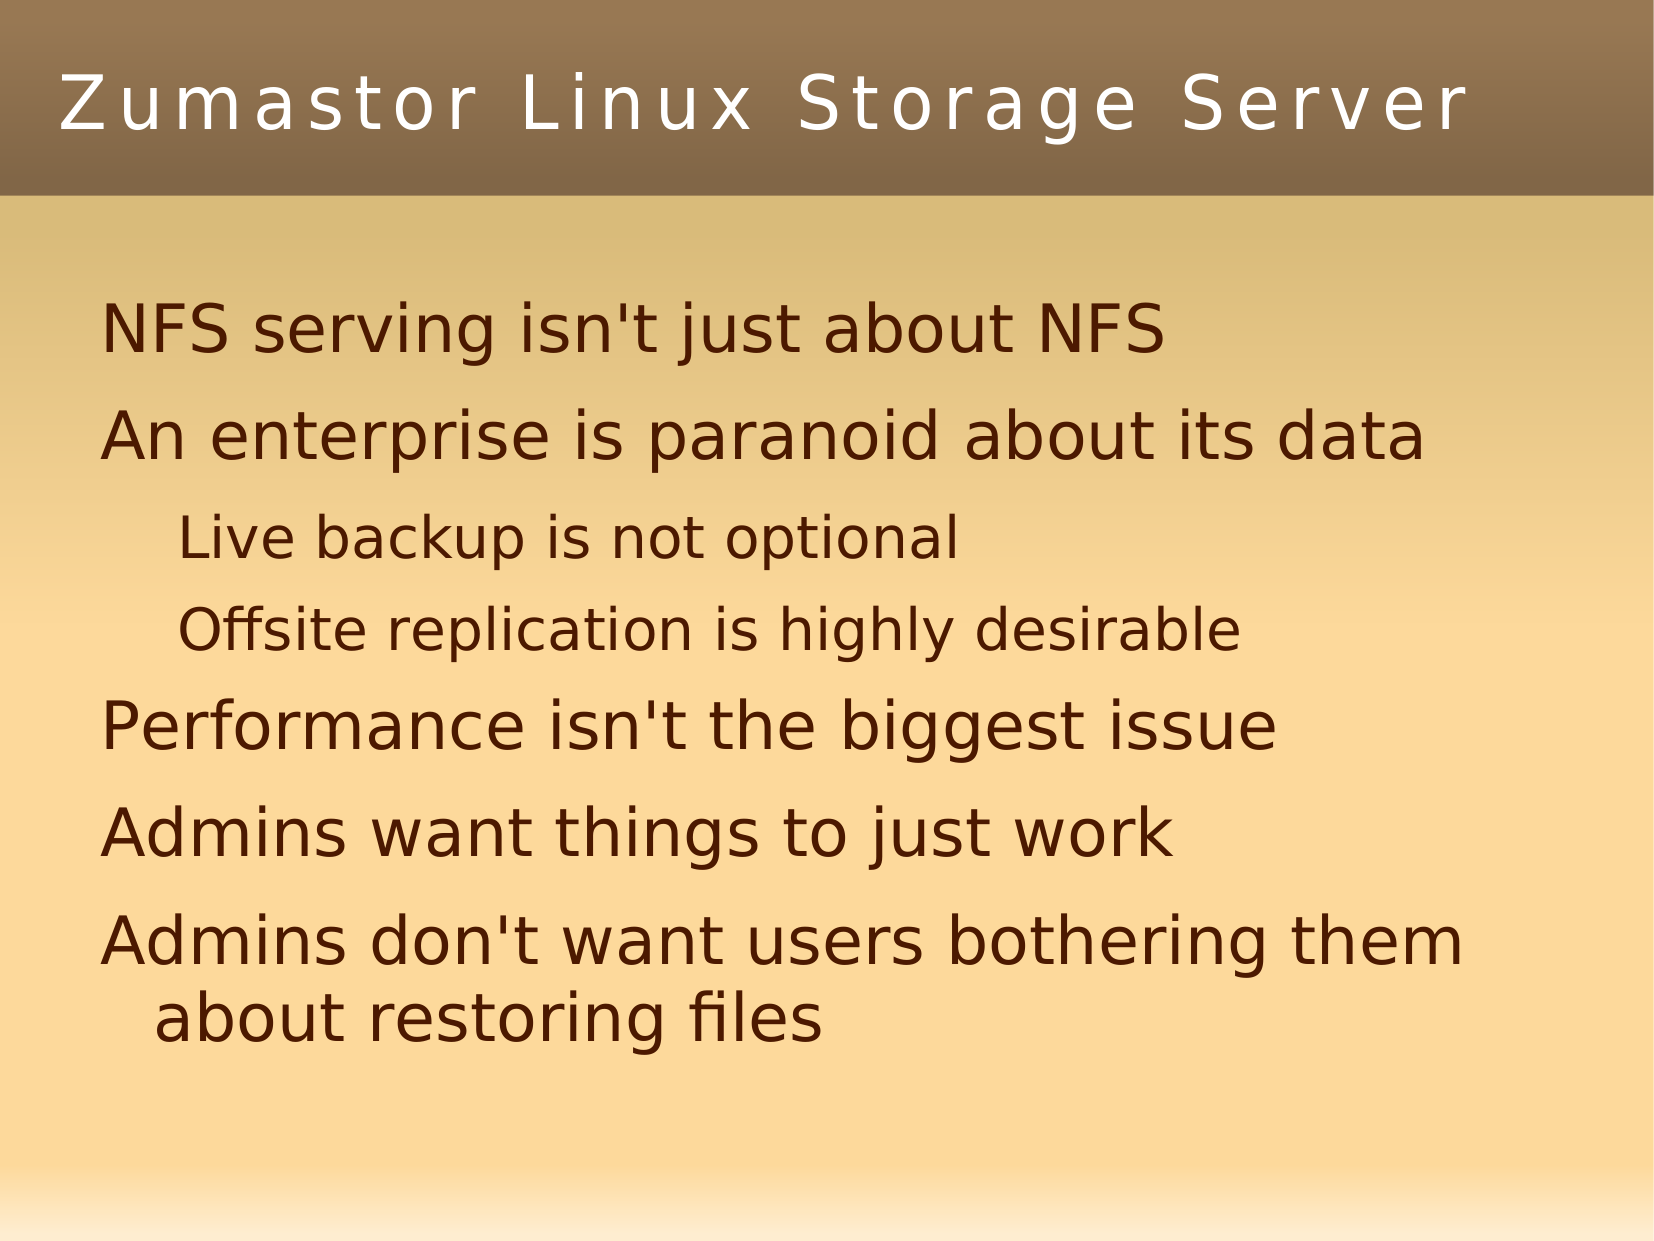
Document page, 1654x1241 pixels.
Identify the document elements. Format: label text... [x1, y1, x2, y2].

title Zumastor Linux Storage Server [59, 29, 1595, 178]
list NFS serving isn't just about NFS An enterprise is paranoid about its data Live backup is not optional Offsite replication is highly desirable Performance isn't the biggest issue Admins want things to just work Admins don't want users bothering them about restoring files [82, 290, 1571, 1109]
picture [0, 0, 1654, 1241]
